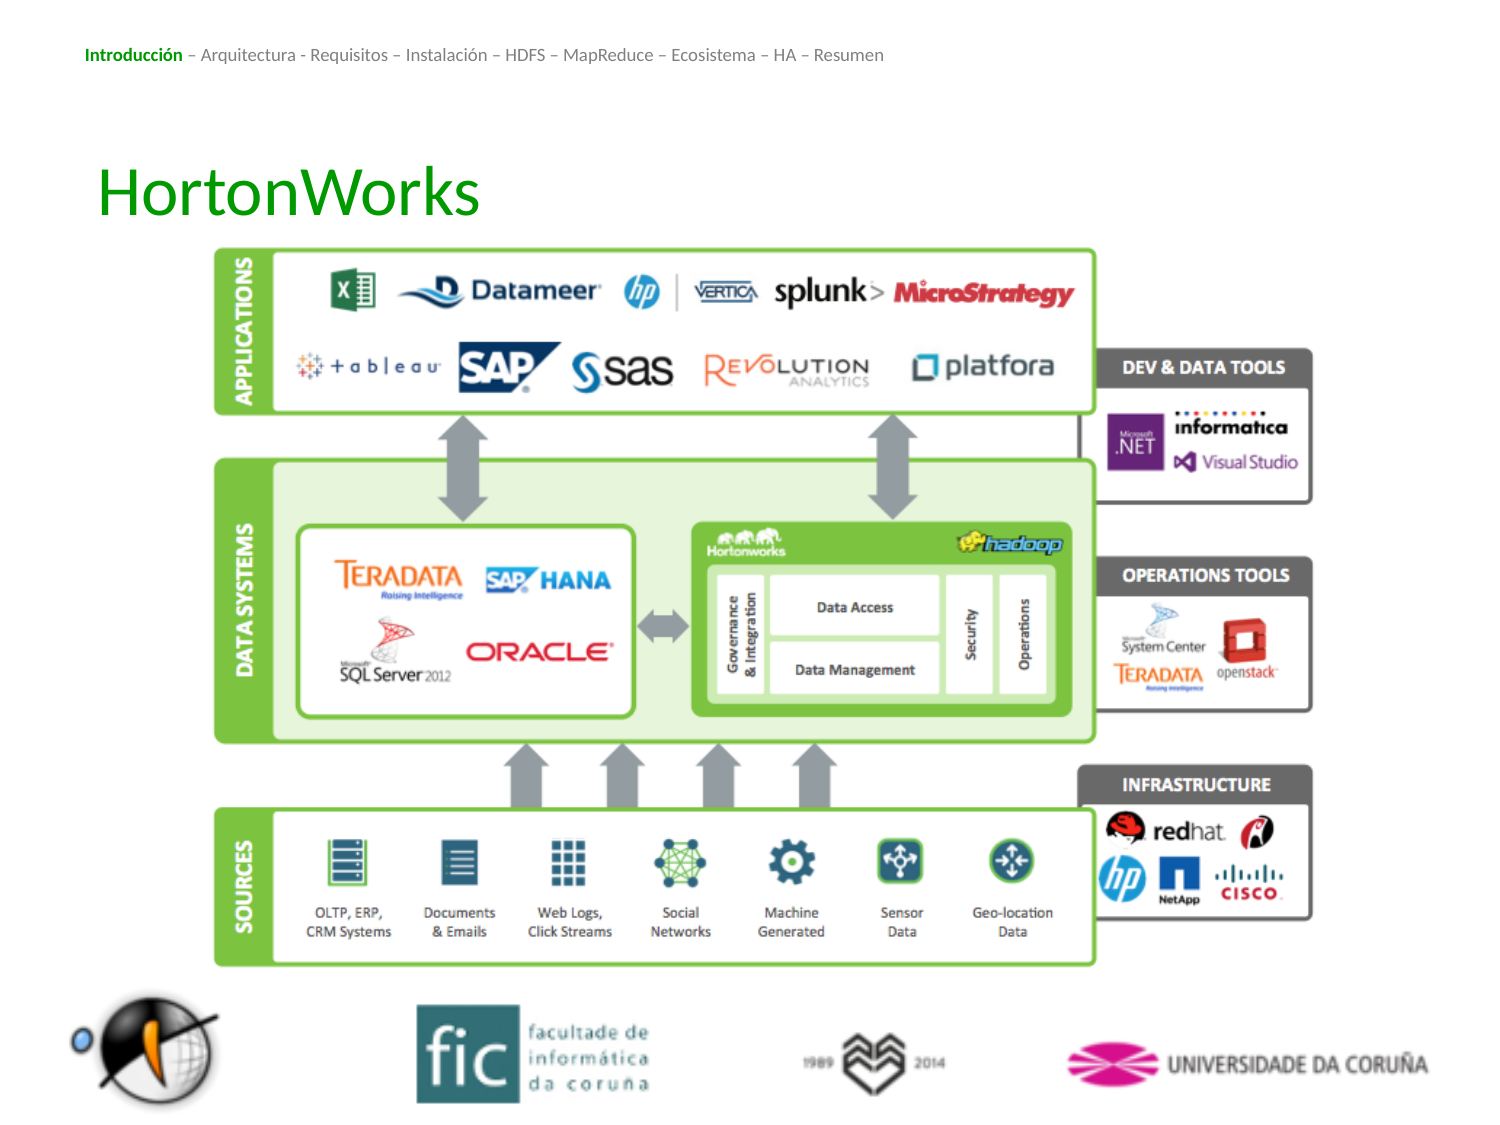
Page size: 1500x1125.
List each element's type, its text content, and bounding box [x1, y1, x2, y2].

title HortonWorks [82, 93, 1432, 282]
picture [0, 0, 1500, 1125]
text_box Introducción – Arquitectura - Requisitos – Instalación – HDFS – MapReduce – Ecosistema – HA – Resumen [70, 35, 1429, 73]
